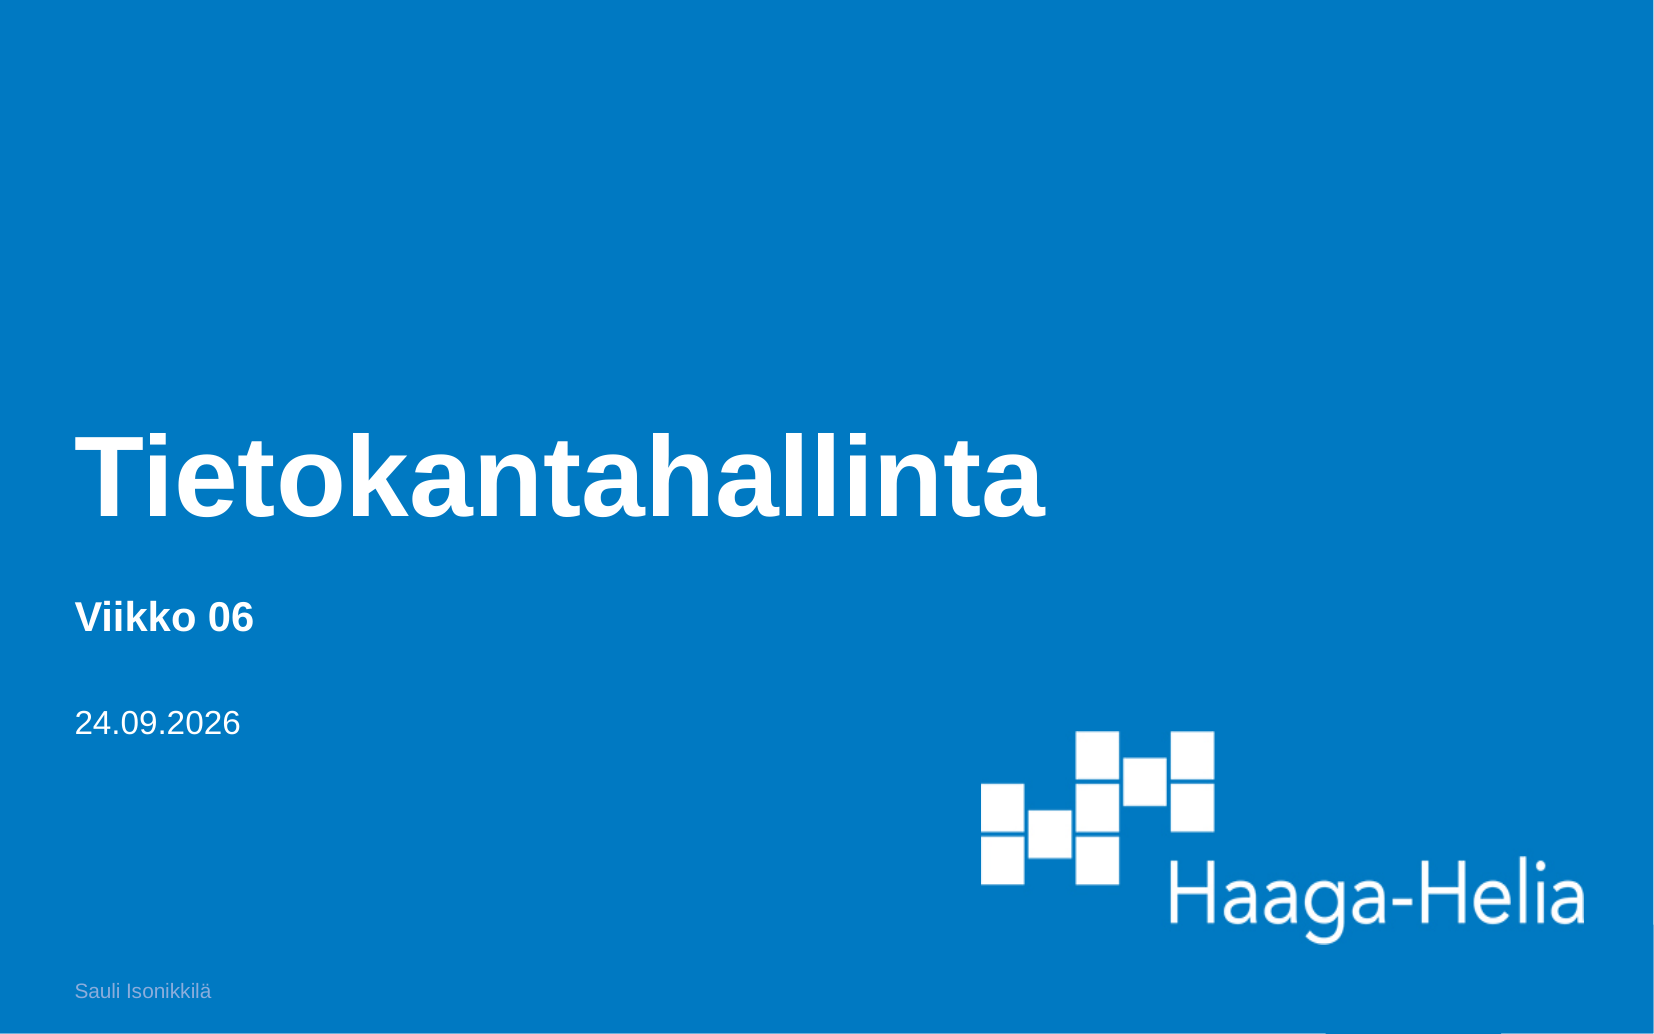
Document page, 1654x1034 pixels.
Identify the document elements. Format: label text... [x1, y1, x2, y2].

slide_number 29.01.2024 [74, 685, 486, 741]
title Tietokantahallinta [74, 267, 1584, 540]
footer Sauli Isonikkilä [74, 947, 1326, 1003]
list Viikko 06 [74, 595, 1584, 684]
picture [981, 731, 1584, 945]
